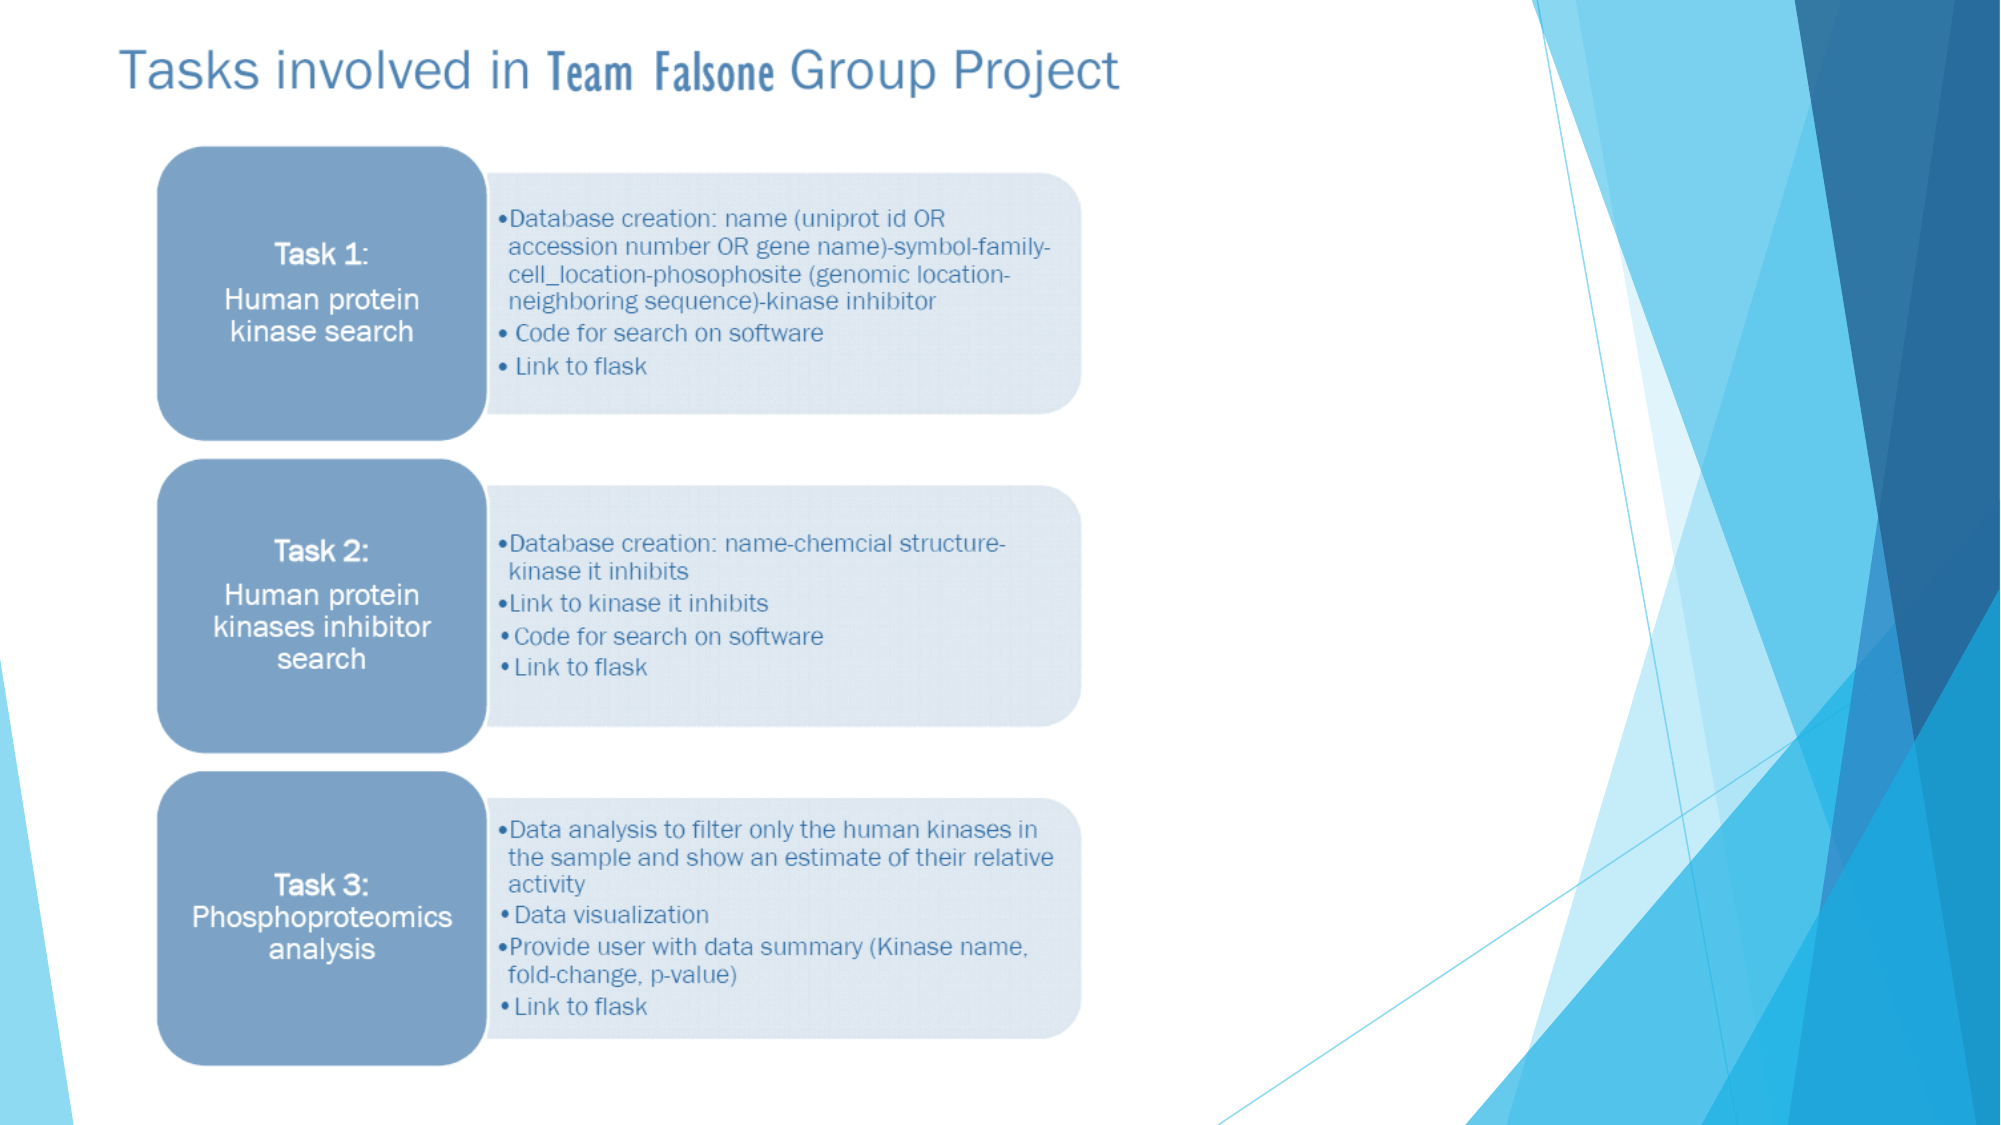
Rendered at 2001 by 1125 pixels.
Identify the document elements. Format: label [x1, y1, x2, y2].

picture [103, 42, 1122, 1083]
